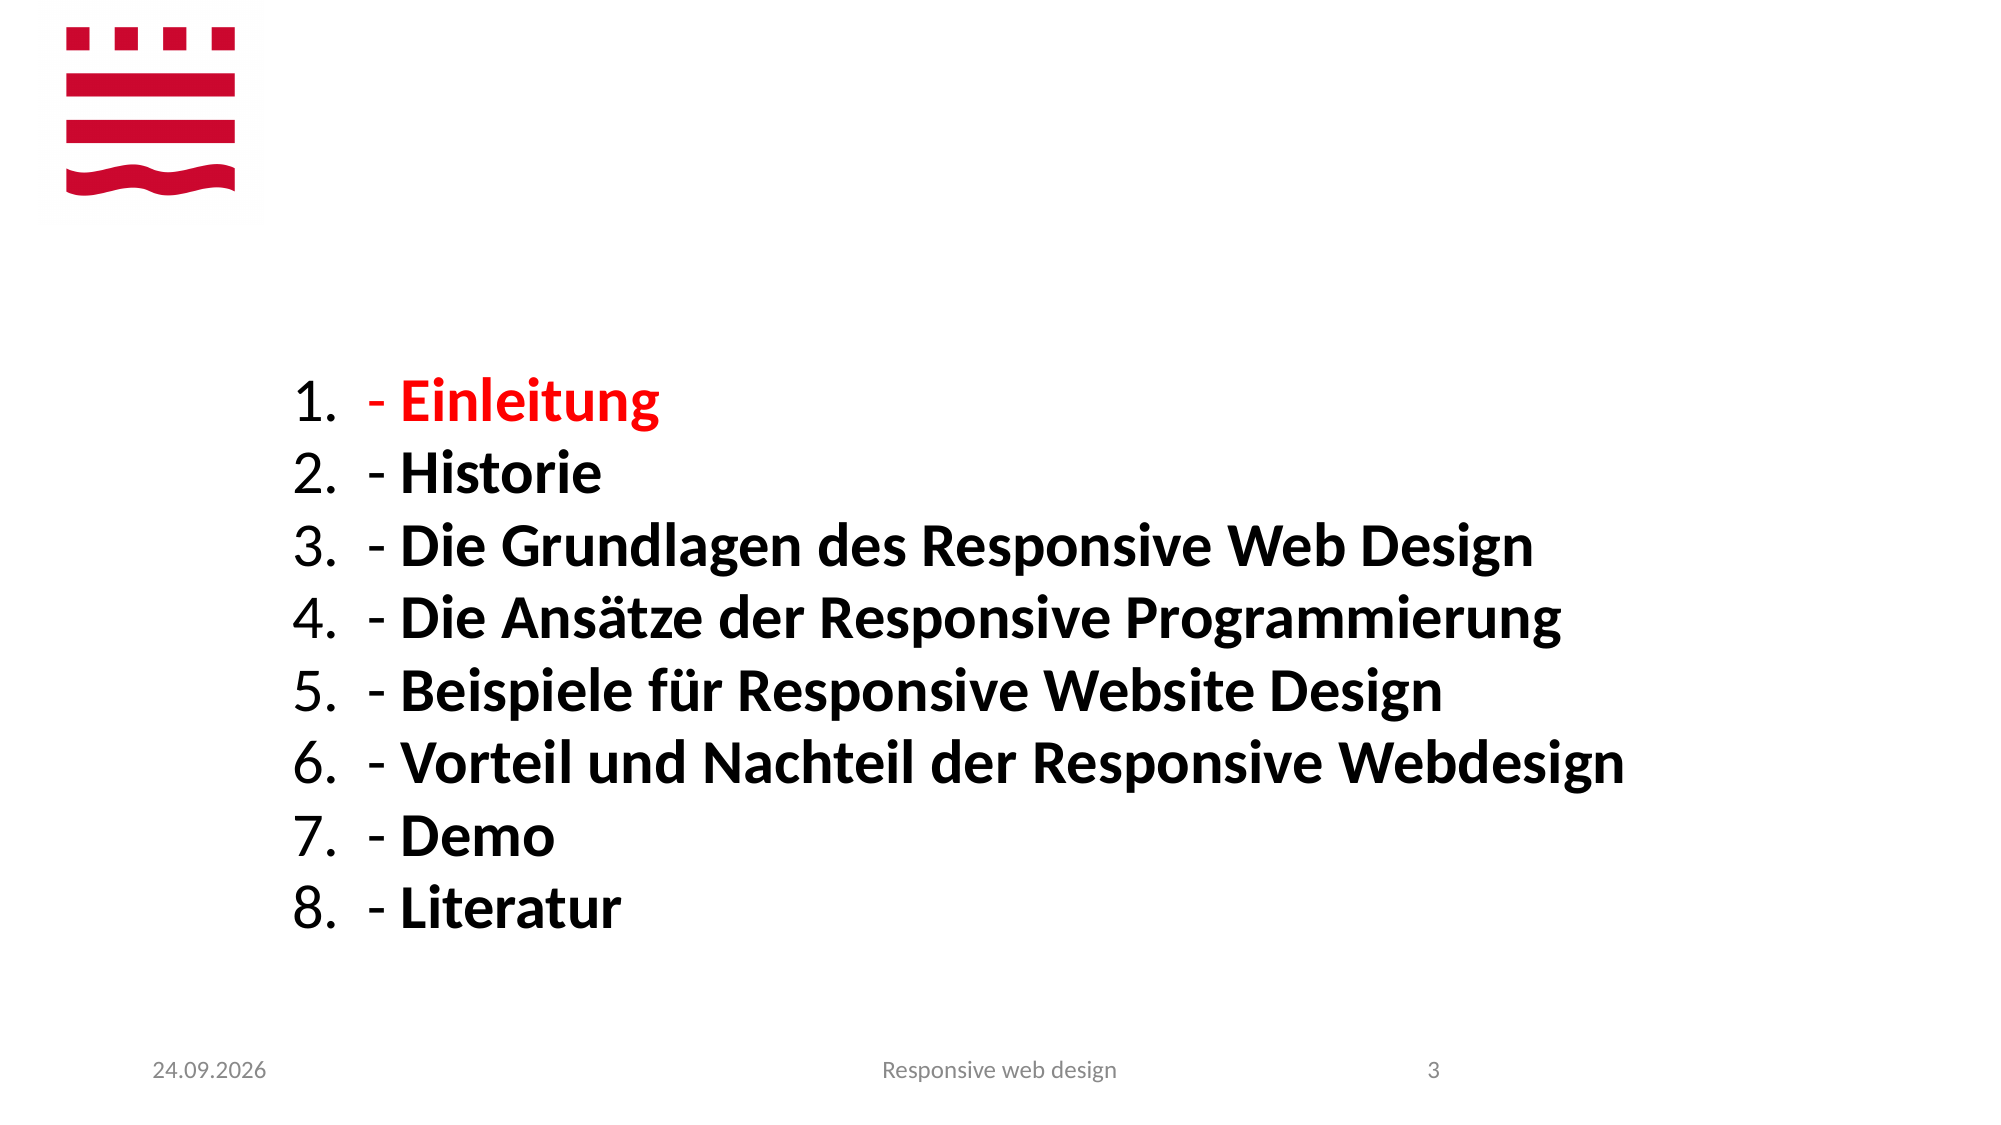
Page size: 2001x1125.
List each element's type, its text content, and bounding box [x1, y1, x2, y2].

text_box [1412, 1042, 1863, 1103]
subtitle - Einleitung - Historie - Die Grundlagen des Responsive Web Design - Die Ansätze der Responsive Programmierung - Beispiele für Responsive Website Design - Vorteil und Nachteil der Responsive Webdesign - Demo - Literatur [262, 263, 1939, 1125]
text_box 2017/4/30 [137, 1042, 588, 1103]
picture [38, 0, 264, 225]
text_box Responsive web design [662, 1042, 1338, 1103]
